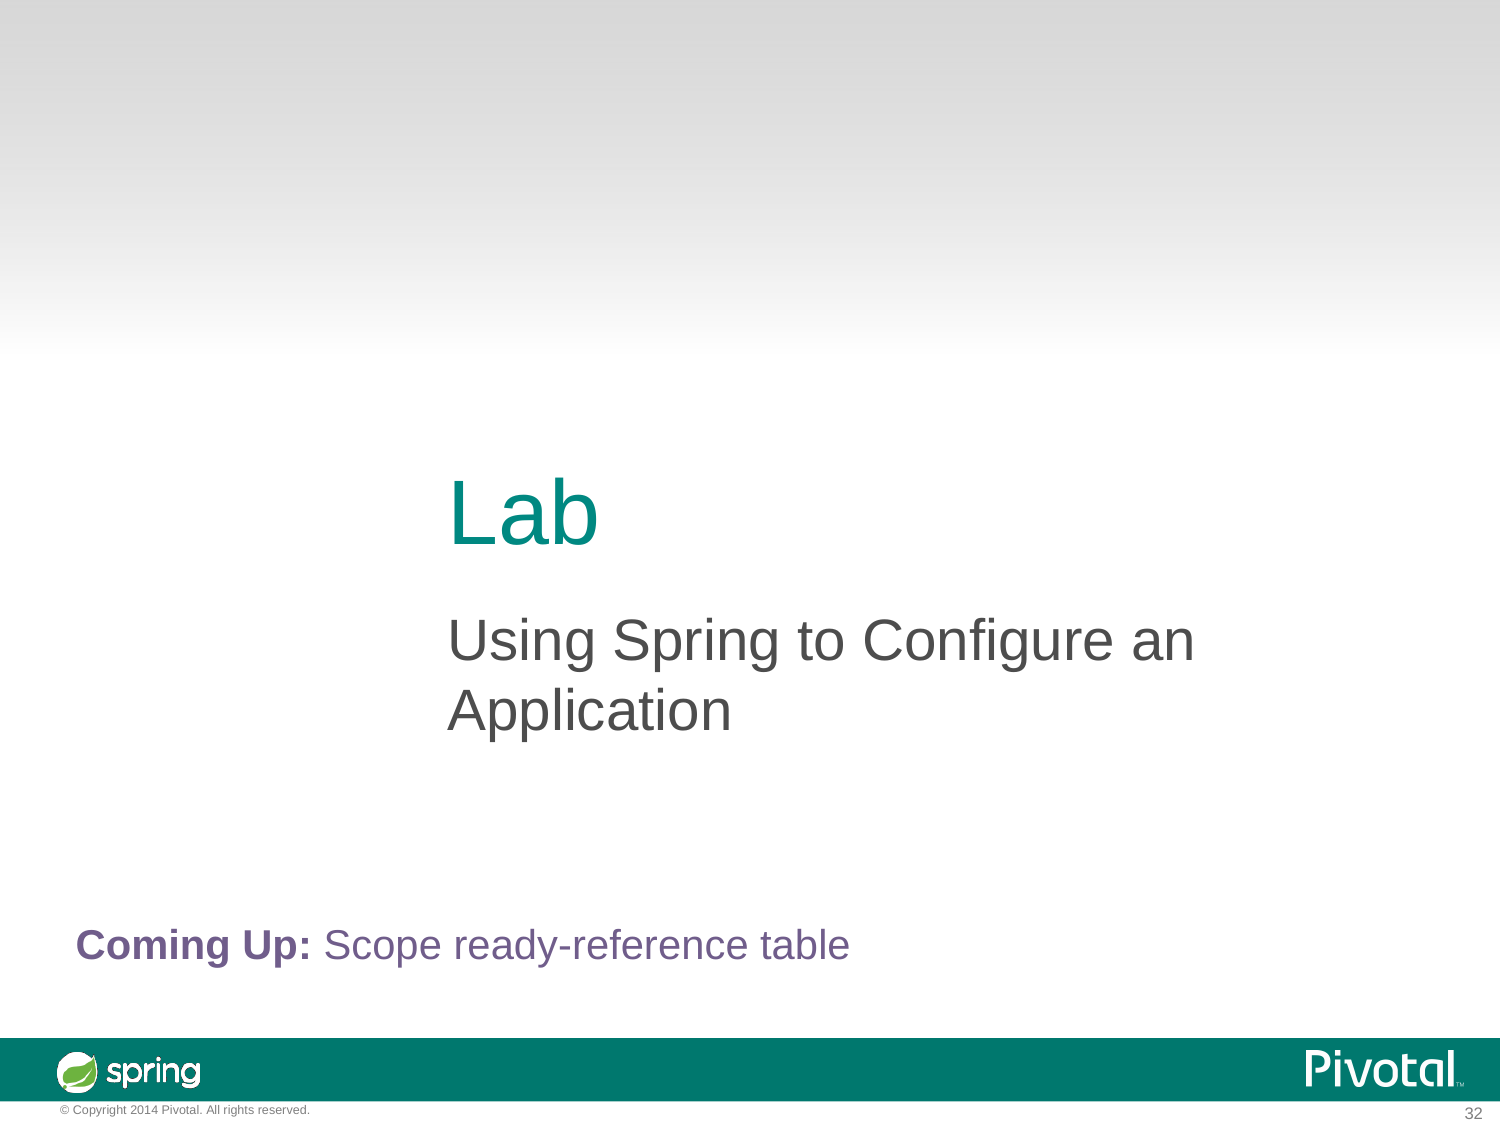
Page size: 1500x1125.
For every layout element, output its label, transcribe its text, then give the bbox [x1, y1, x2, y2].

title Lab [447, 462, 1440, 565]
text_box Coming Up: Scope ready-reference table [60, 910, 1448, 976]
text_box Using Spring to Configure an Application [447, 602, 1440, 910]
picture [32, 1041, 210, 1103]
picture [1306, 1050, 1464, 1087]
